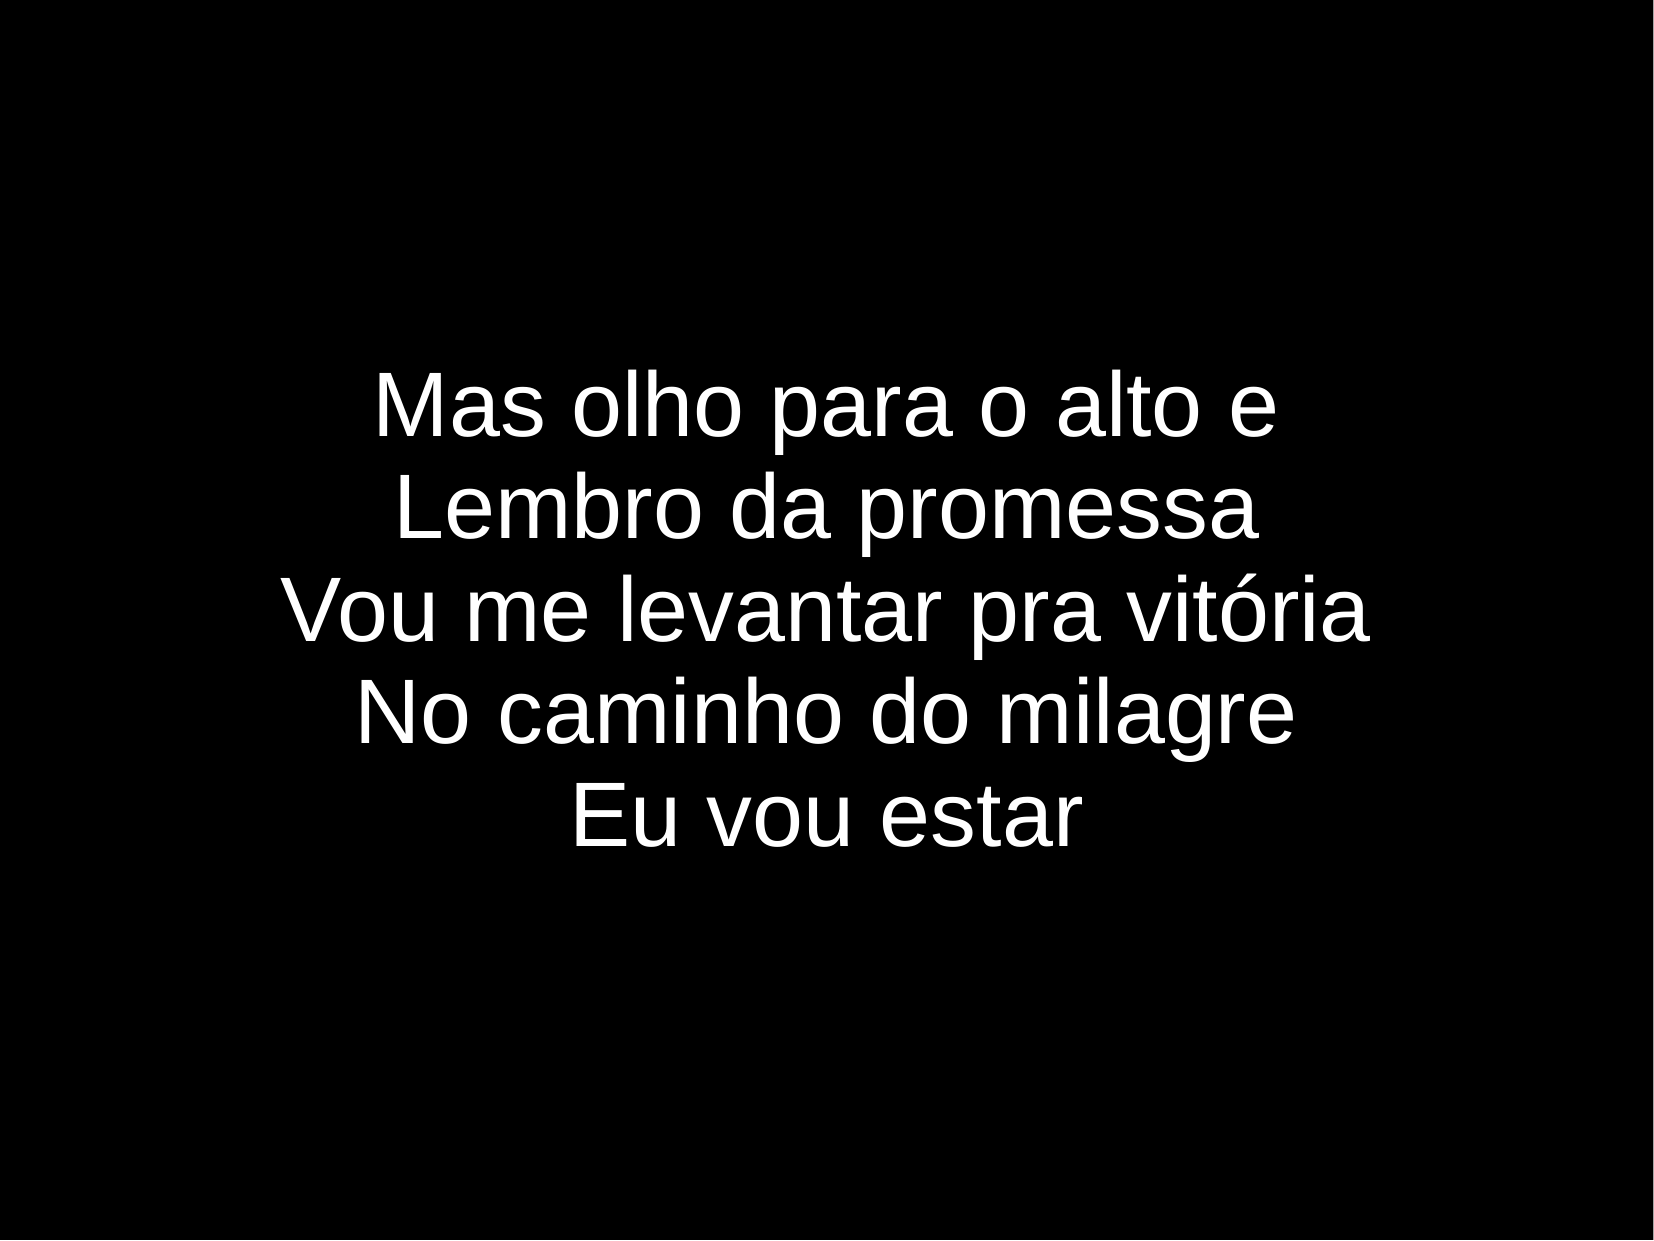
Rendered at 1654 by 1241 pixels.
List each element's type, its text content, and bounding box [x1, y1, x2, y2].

subtitle Mas olho para o alto e Lembro da promessa Vou me levantar pra vitória No caminho do milagre Eu vou estar [82, 49, 1571, 1170]
